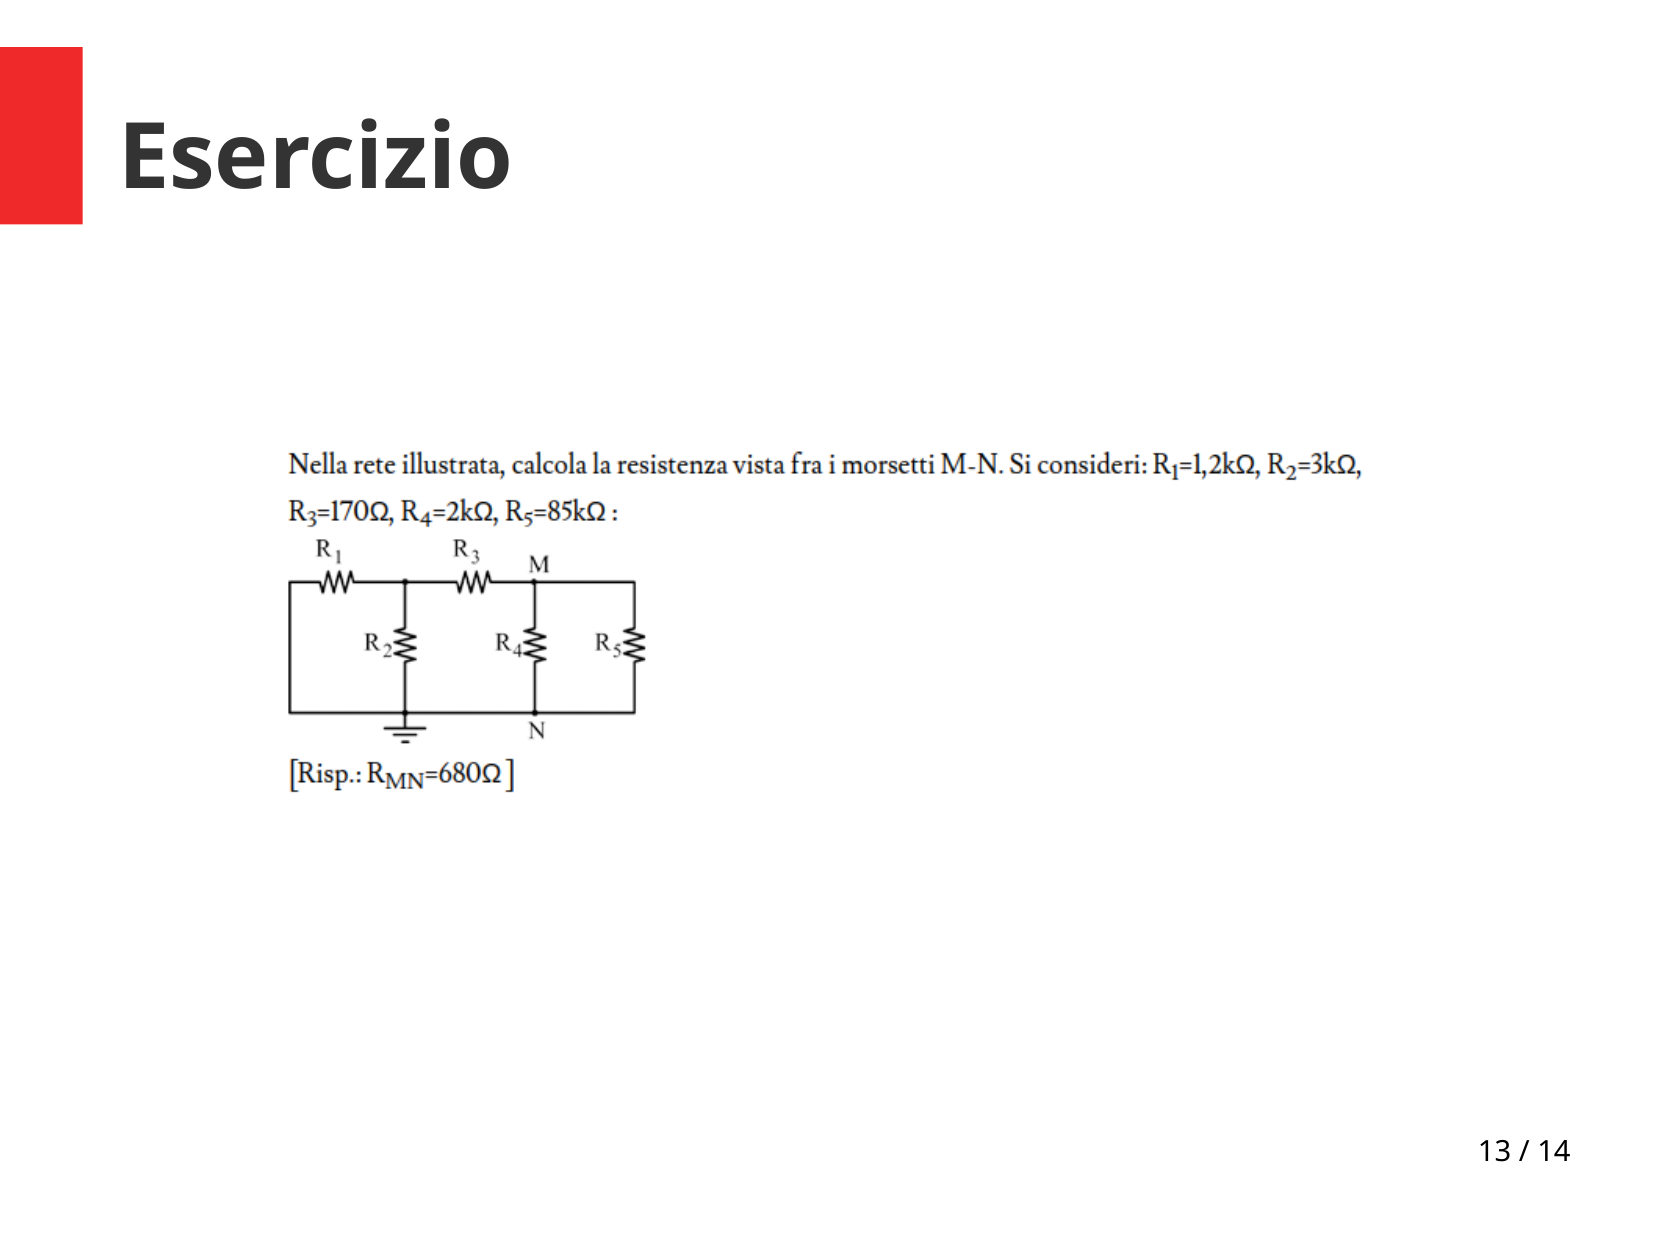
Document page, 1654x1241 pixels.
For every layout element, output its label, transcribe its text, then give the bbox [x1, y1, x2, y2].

picture [273, 444, 1384, 800]
title Esercizio [118, 49, 1571, 257]
